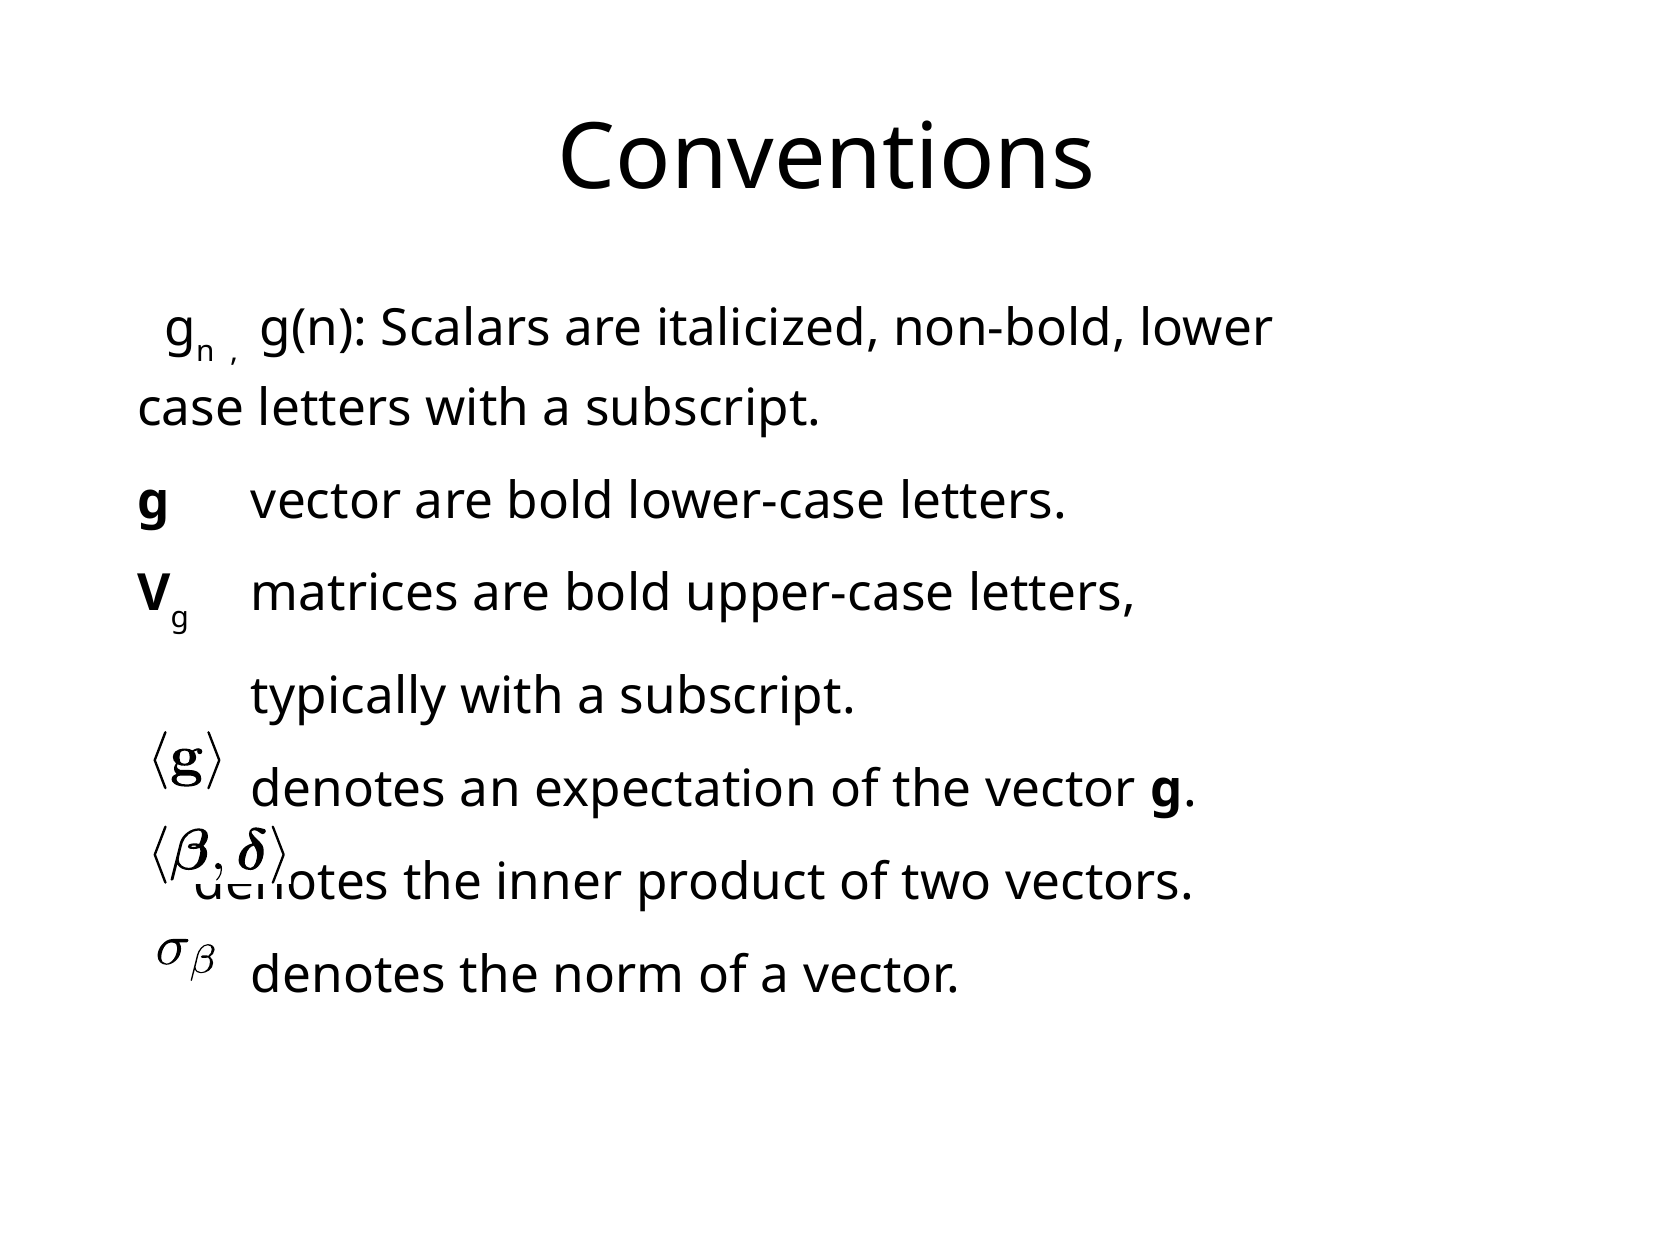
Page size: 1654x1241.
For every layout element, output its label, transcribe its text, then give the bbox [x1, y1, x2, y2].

list gn , g(n): Scalars are italicized, non-bold, lower case letters with a subscript. g vector are bold lower-case letters. Vg matrices are bold upper-case letters, typically with a subscript. denotes an expectation of the vector g. denotes the inner product of two vectors. denotes the norm of a vector. [82, 290, 1571, 1010]
title Conventions [82, 49, 1571, 257]
text_box [147, 731, 227, 790]
text_box [155, 938, 218, 981]
text_box [147, 825, 292, 884]
